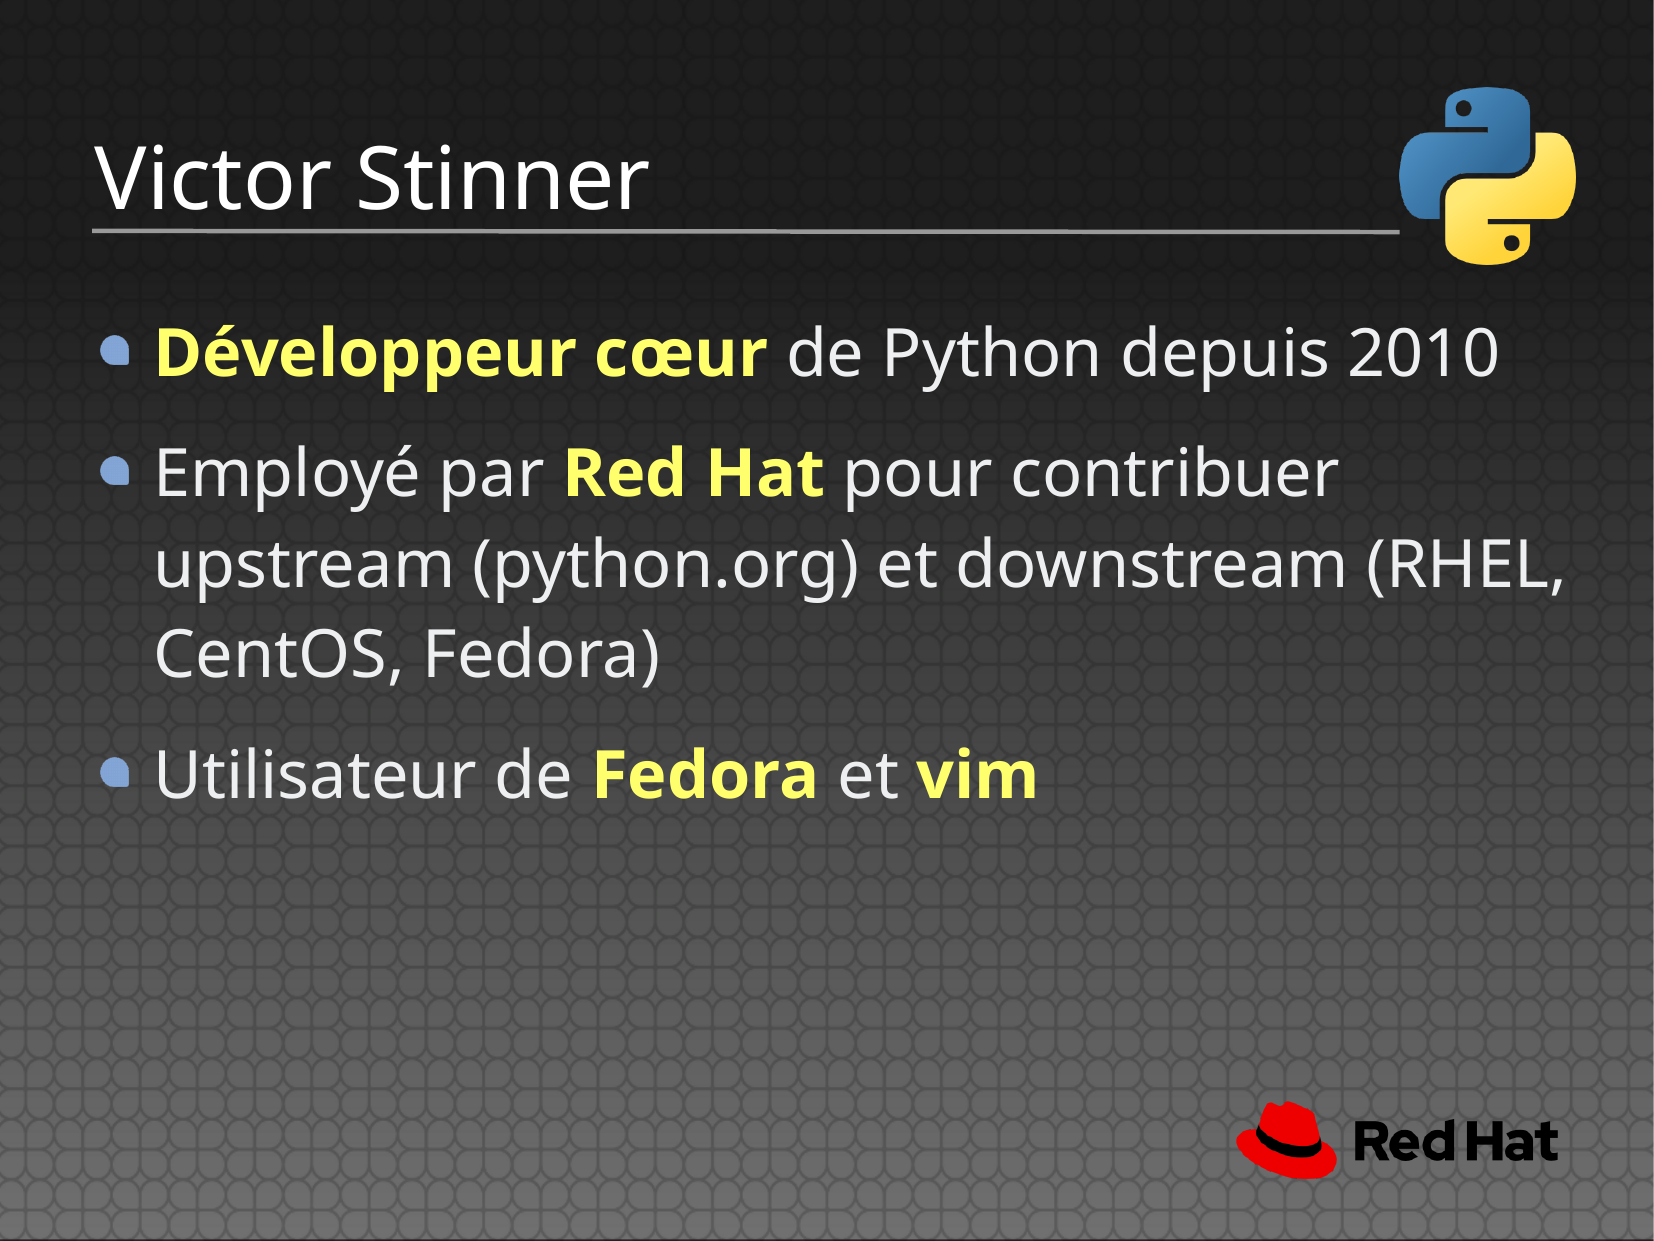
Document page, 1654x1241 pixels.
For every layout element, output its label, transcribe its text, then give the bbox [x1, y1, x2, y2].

list Développeur cœur de Python depuis 2010 Employé par Red Hat pour contribuer upstream (python.org) et downstream (RHEL, CentOS, Fedora) Utilisateur de Fedora et vim [82, 304, 1629, 1045]
picture [0, 0, 1654, 1241]
title Victor Stinner [94, 100, 1426, 251]
